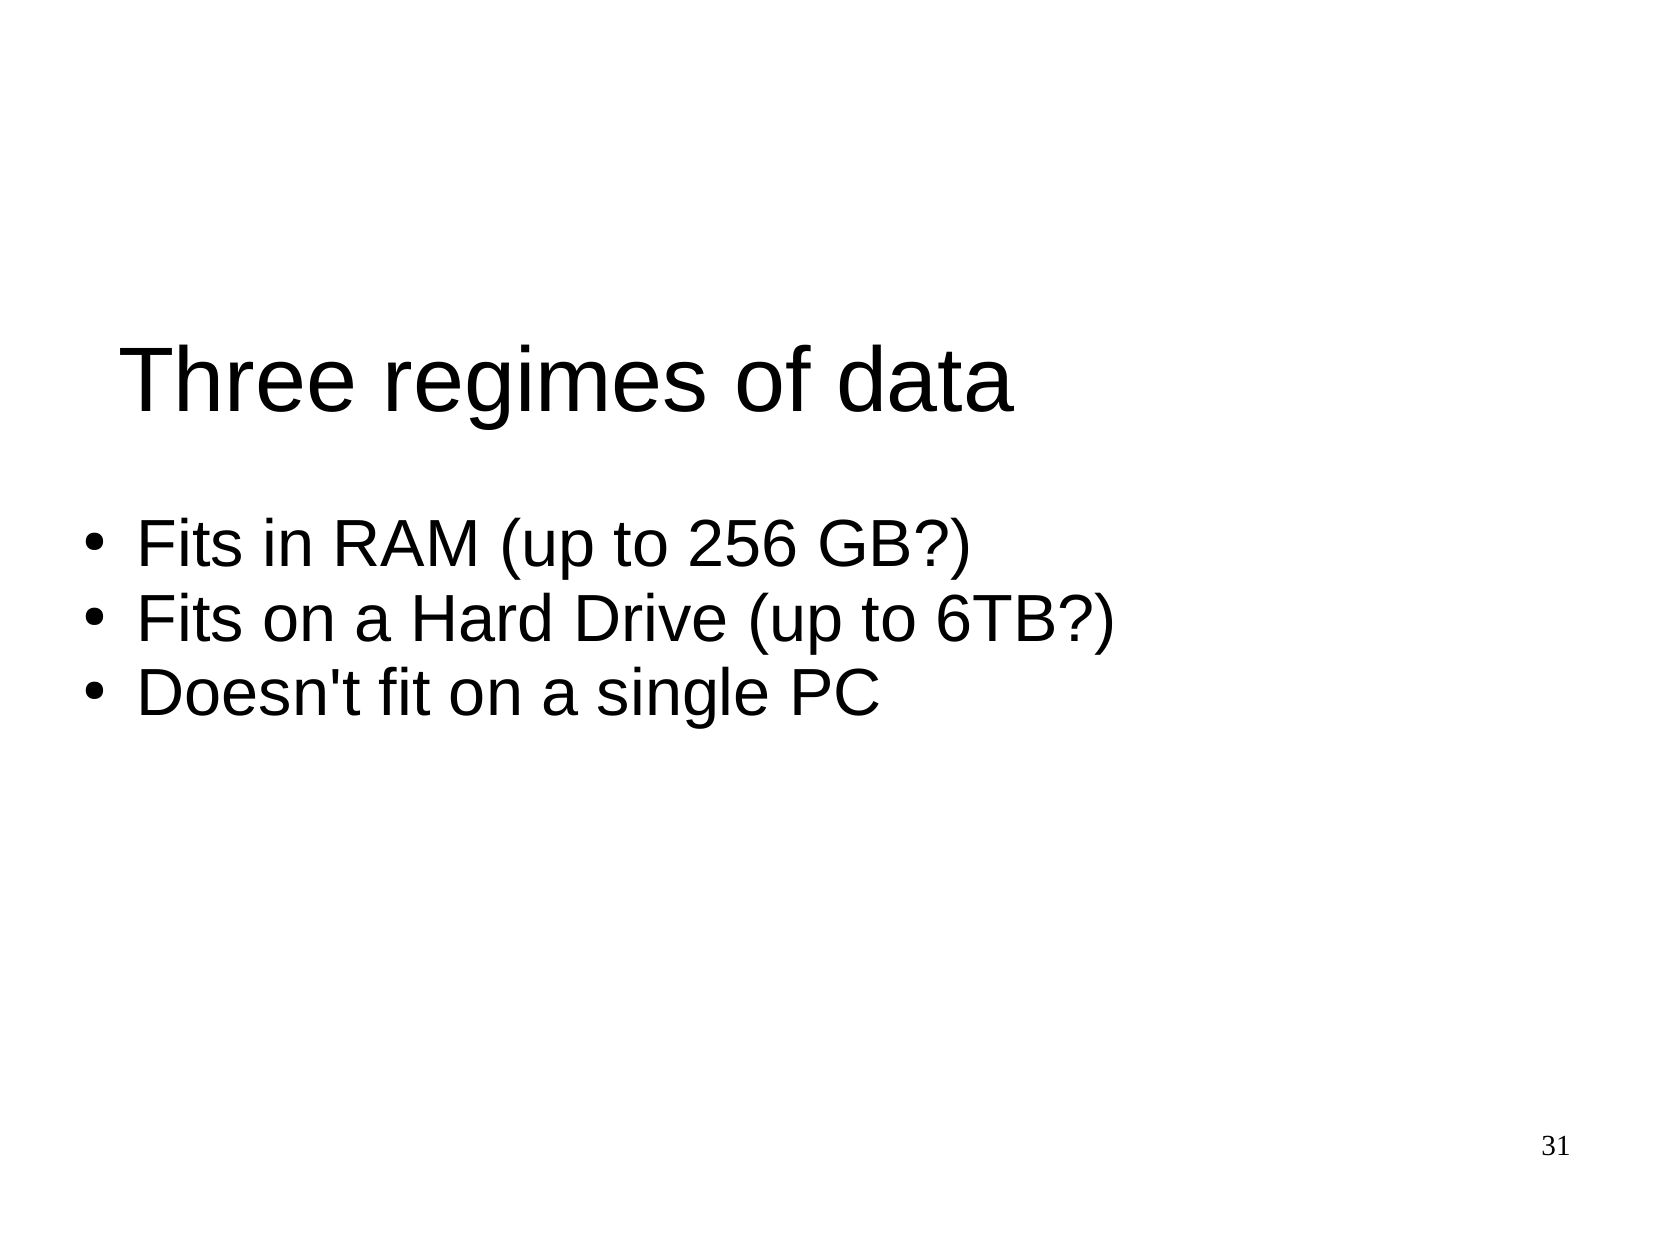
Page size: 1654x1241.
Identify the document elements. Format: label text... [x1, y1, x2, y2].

subtitle Three regimes of data Fits in RAM (up to 256 GB?) Fits on a Hard Drive (up to 6TB?) Doesn't fit on a single PC [82, 49, 1606, 1010]
